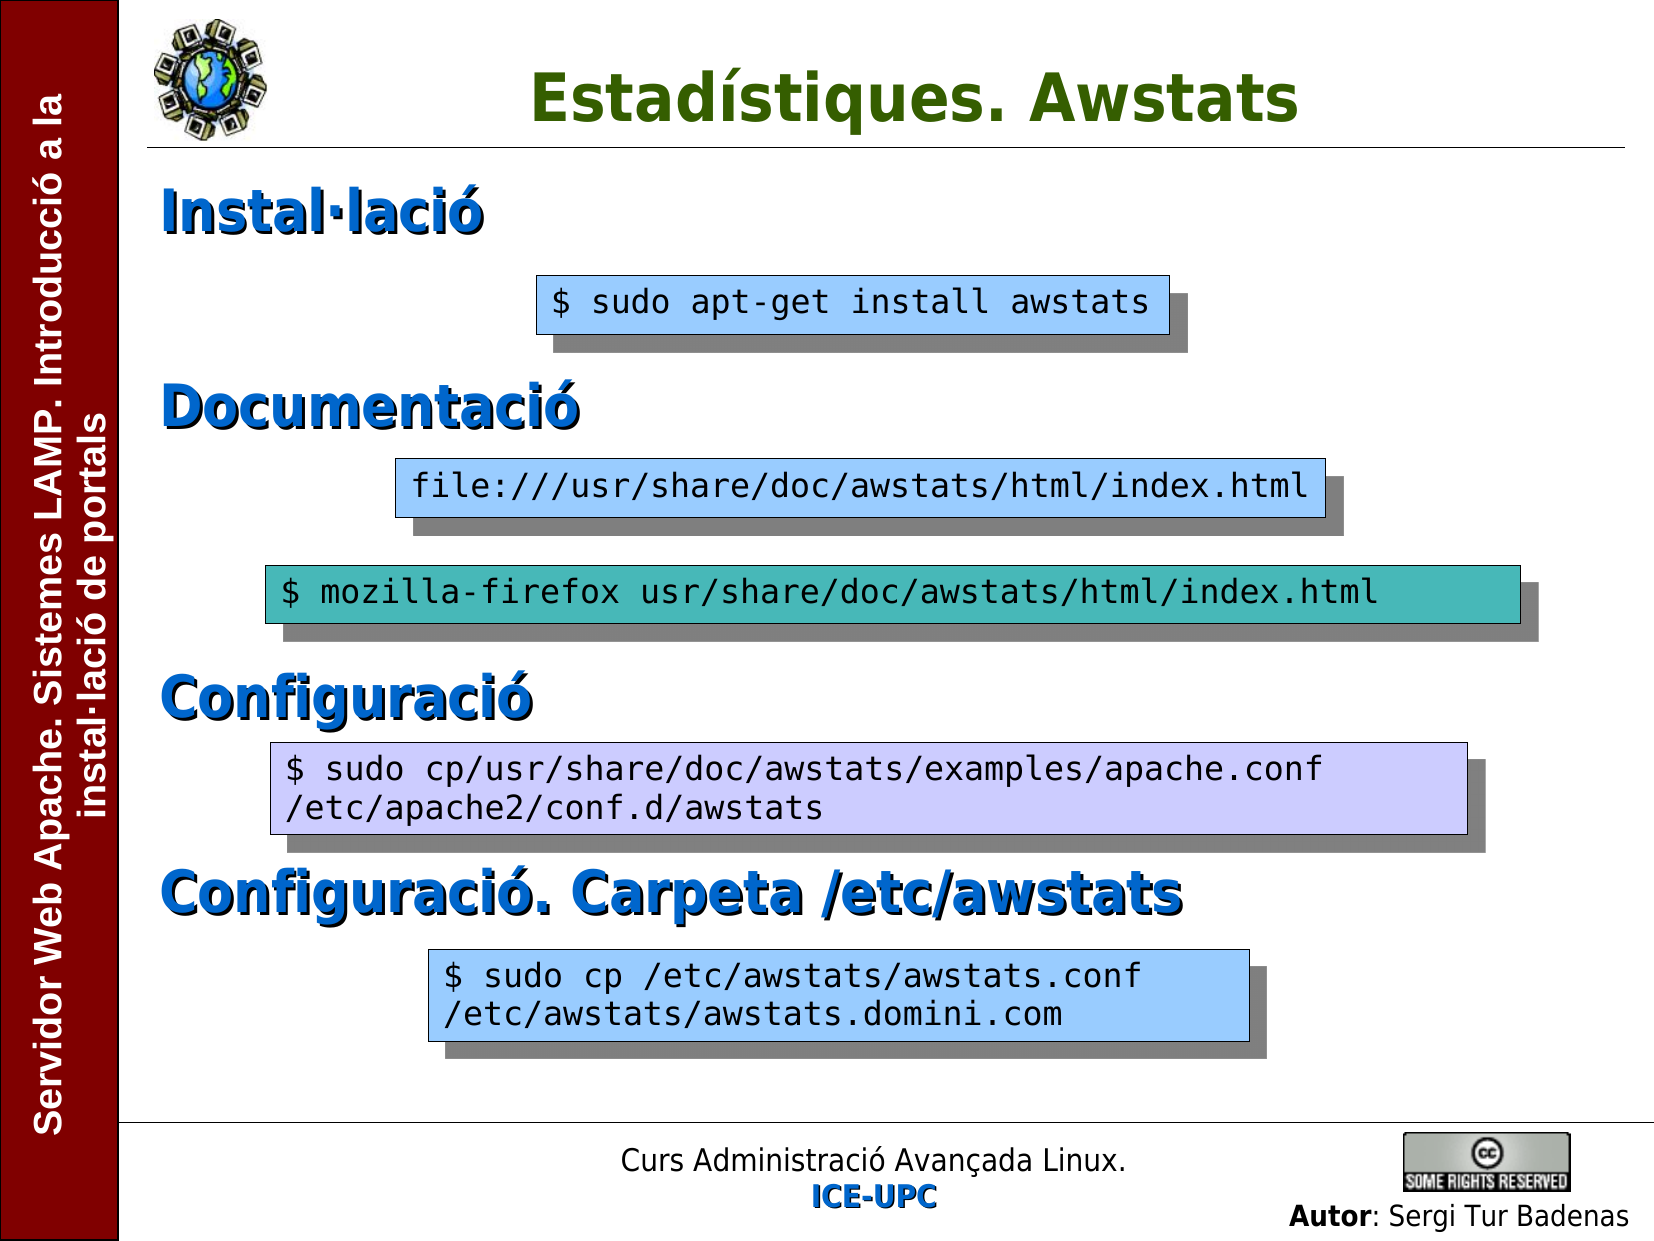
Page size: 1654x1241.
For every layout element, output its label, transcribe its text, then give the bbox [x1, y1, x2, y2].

text_box $ sudo apt-get install awstats [536, 275, 1170, 335]
text_box $ mozilla-firefox usr/share/doc/awstats/html/index.html [265, 565, 1521, 624]
text_box $ sudo cp /etc/awstats/awstats.conf /etc/awstats/awstats.domini.com [428, 949, 1250, 1042]
text_box file:///usr/share/doc/awstats/html/index.html [395, 458, 1326, 518]
picture [1403, 1132, 1571, 1192]
title Estadístiques. Awstats [171, 56, 1654, 141]
list Instal·lació Documentació Configuració Configuració. Carpeta /etc/awstats [141, 177, 1630, 1024]
text_box $ sudo cp/usr/share/doc/awstats/examples/apache.conf /etc/apache2/conf.d/awstats [270, 742, 1468, 835]
picture [154, 19, 268, 142]
